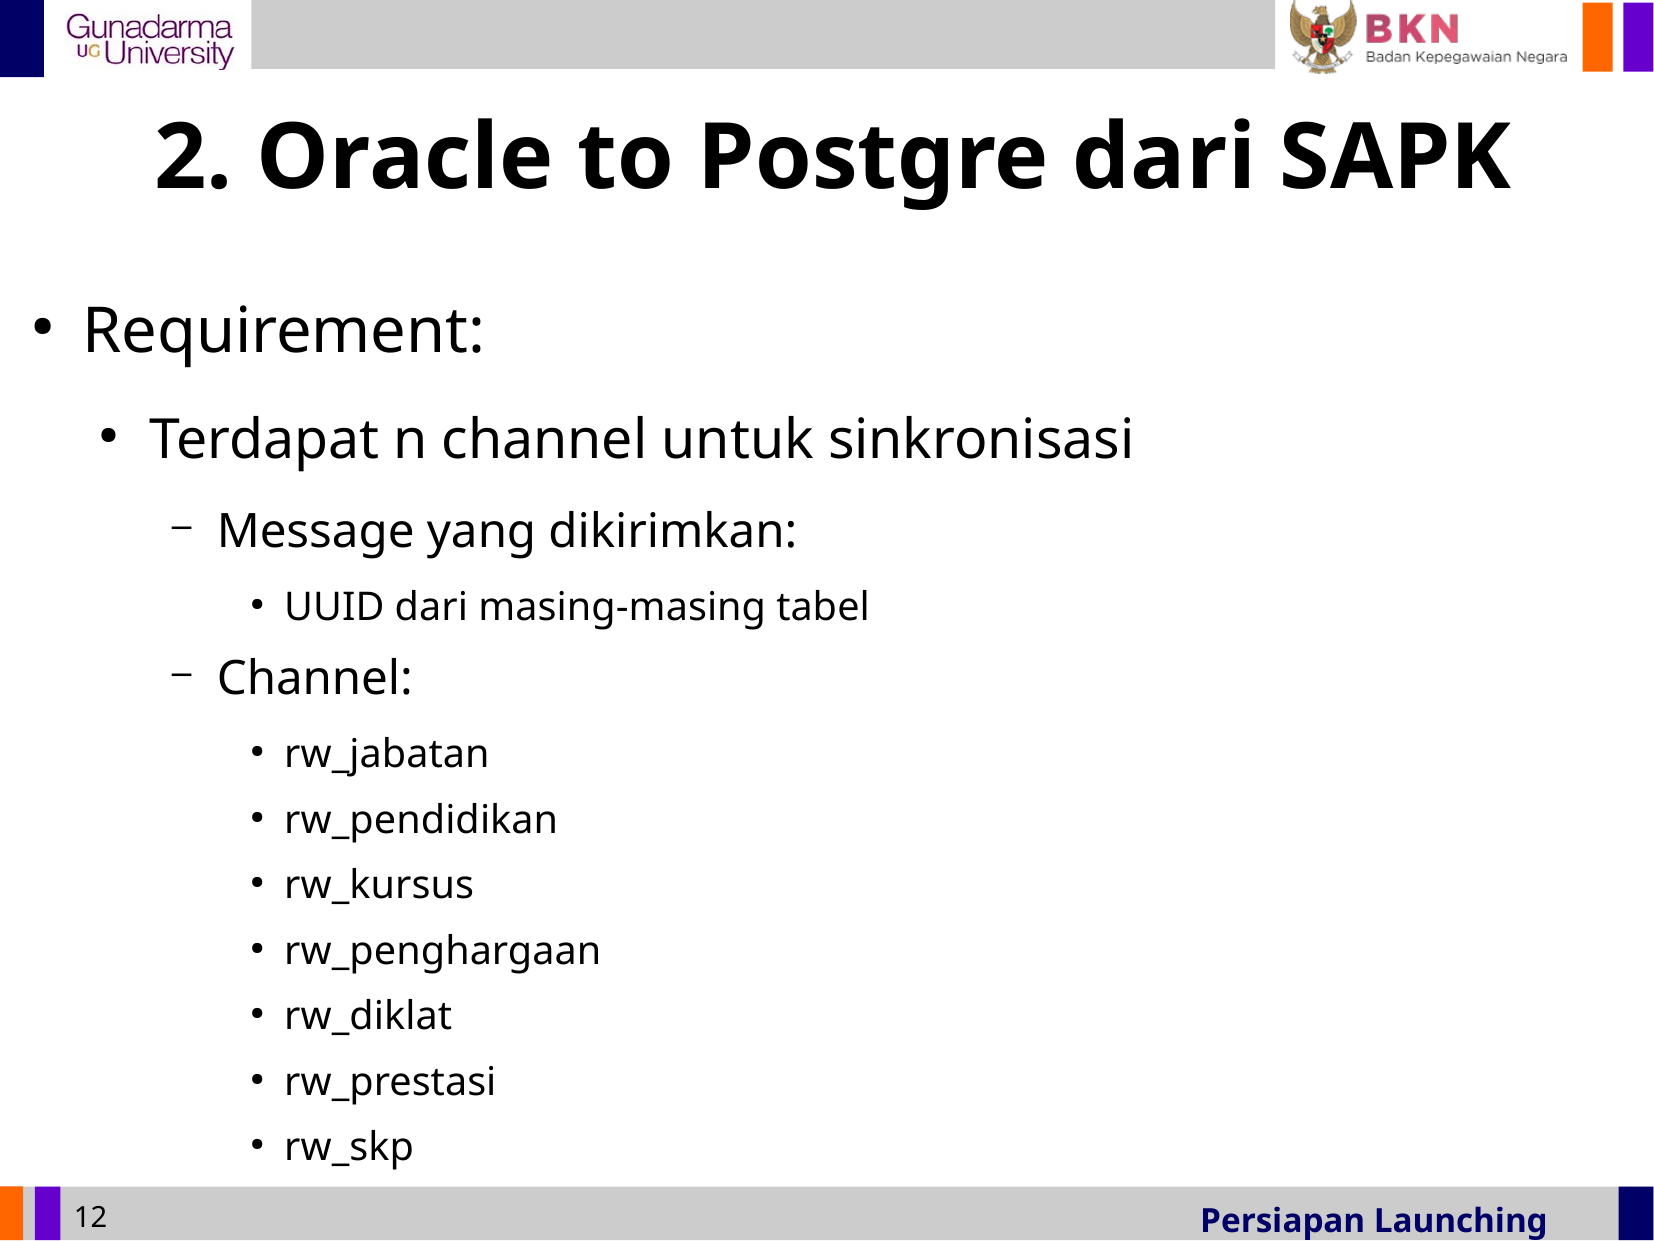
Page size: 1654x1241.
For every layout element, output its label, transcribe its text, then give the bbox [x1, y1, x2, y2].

picture [65, 0, 235, 70]
title 2. Oracle to Postgre dari SAPK [77, 90, 1591, 217]
list Requirement: Terdapat n channel untuk sinkronisasi Message yang dikirimkan: UUID dari masing-masing tabel Channel: rw_jabatan rw_pendidikan rw_kursus rw_penghargaan rw_diklat rw_prestasi rw_skp [14, 285, 1630, 1176]
picture [1290, 0, 1567, 74]
